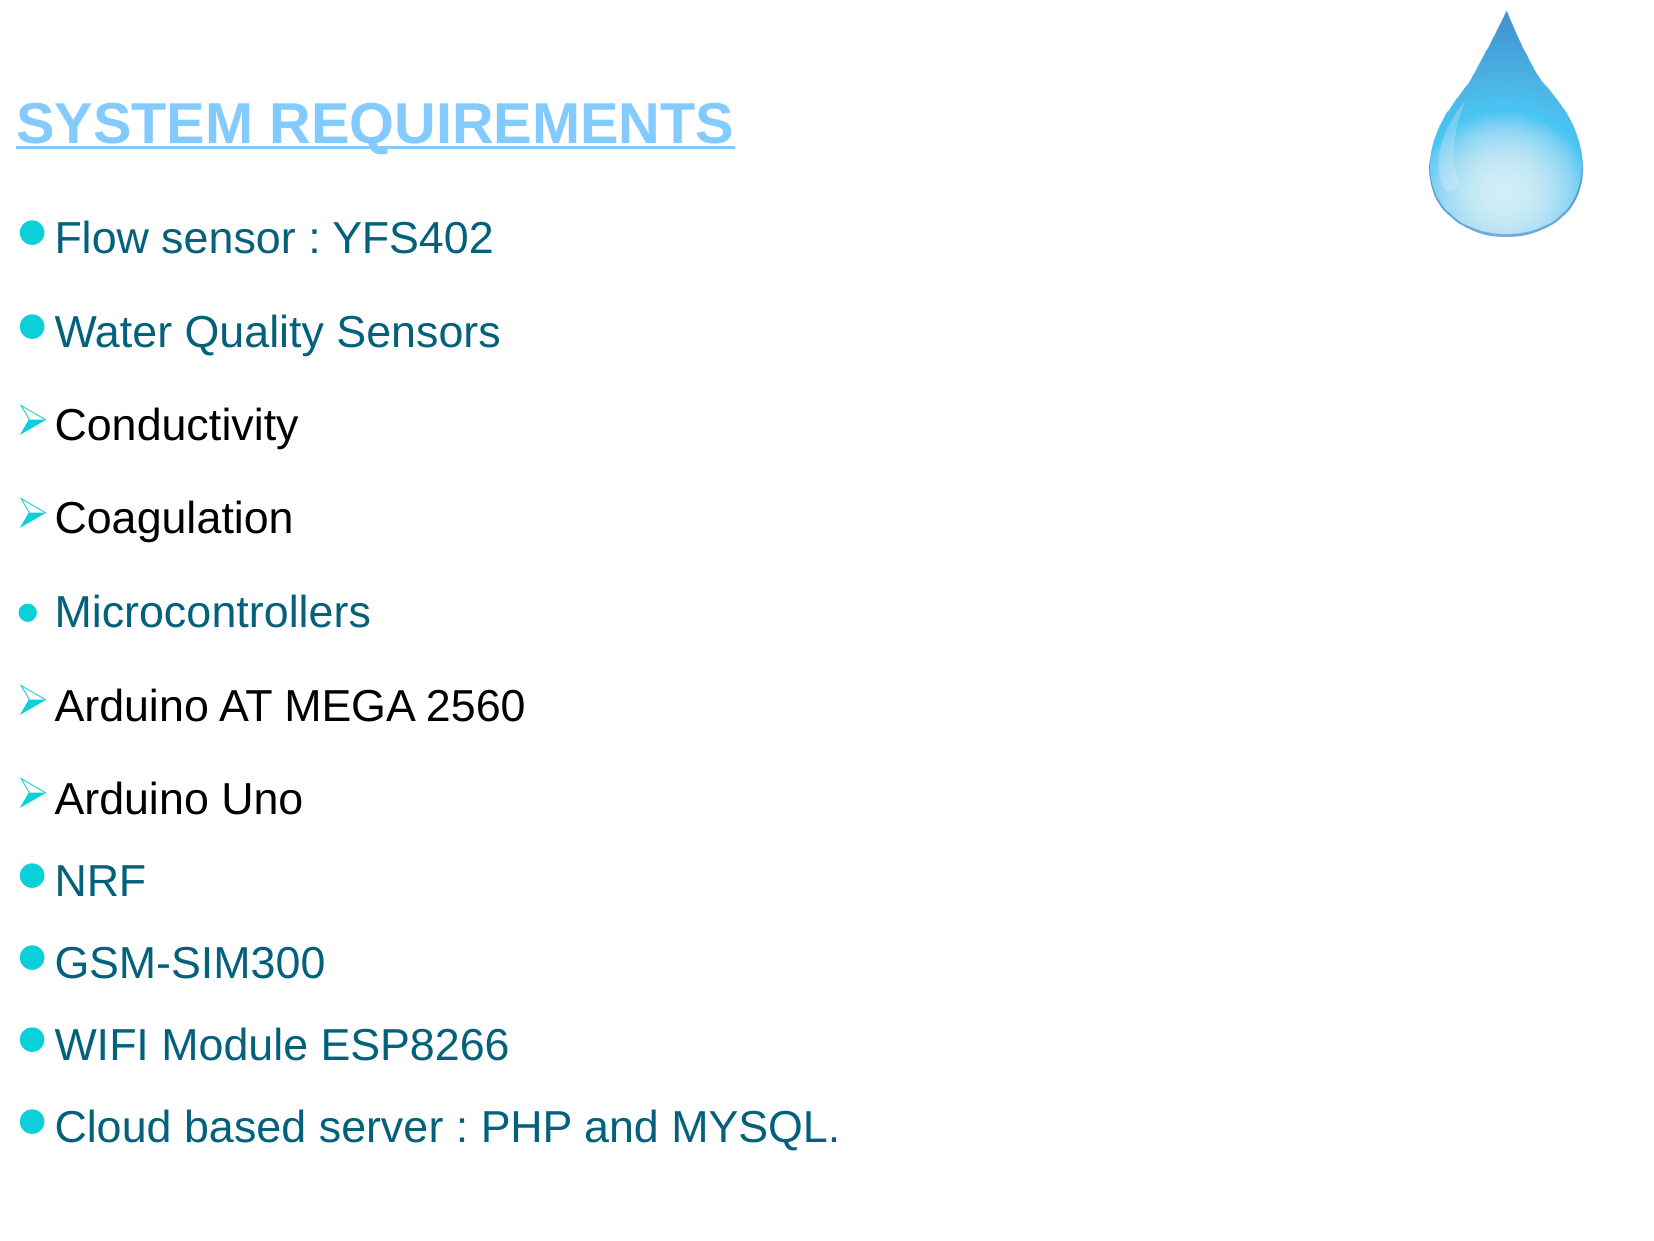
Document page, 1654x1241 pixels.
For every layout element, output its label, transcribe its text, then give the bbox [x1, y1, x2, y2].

list SYSTEM REQUIREMENTS Flow sensor : YFS402 Water Quality Sensors Conductivity Coagulation Microcontrollers Arduino AT MEGA 2560 Arduino Uno NRF GSM-SIM300 WIFI Module ESP8266 Cloud based server : PHP and MYSQL. [0, 82, 1654, 1241]
picture [1429, 11, 1583, 237]
